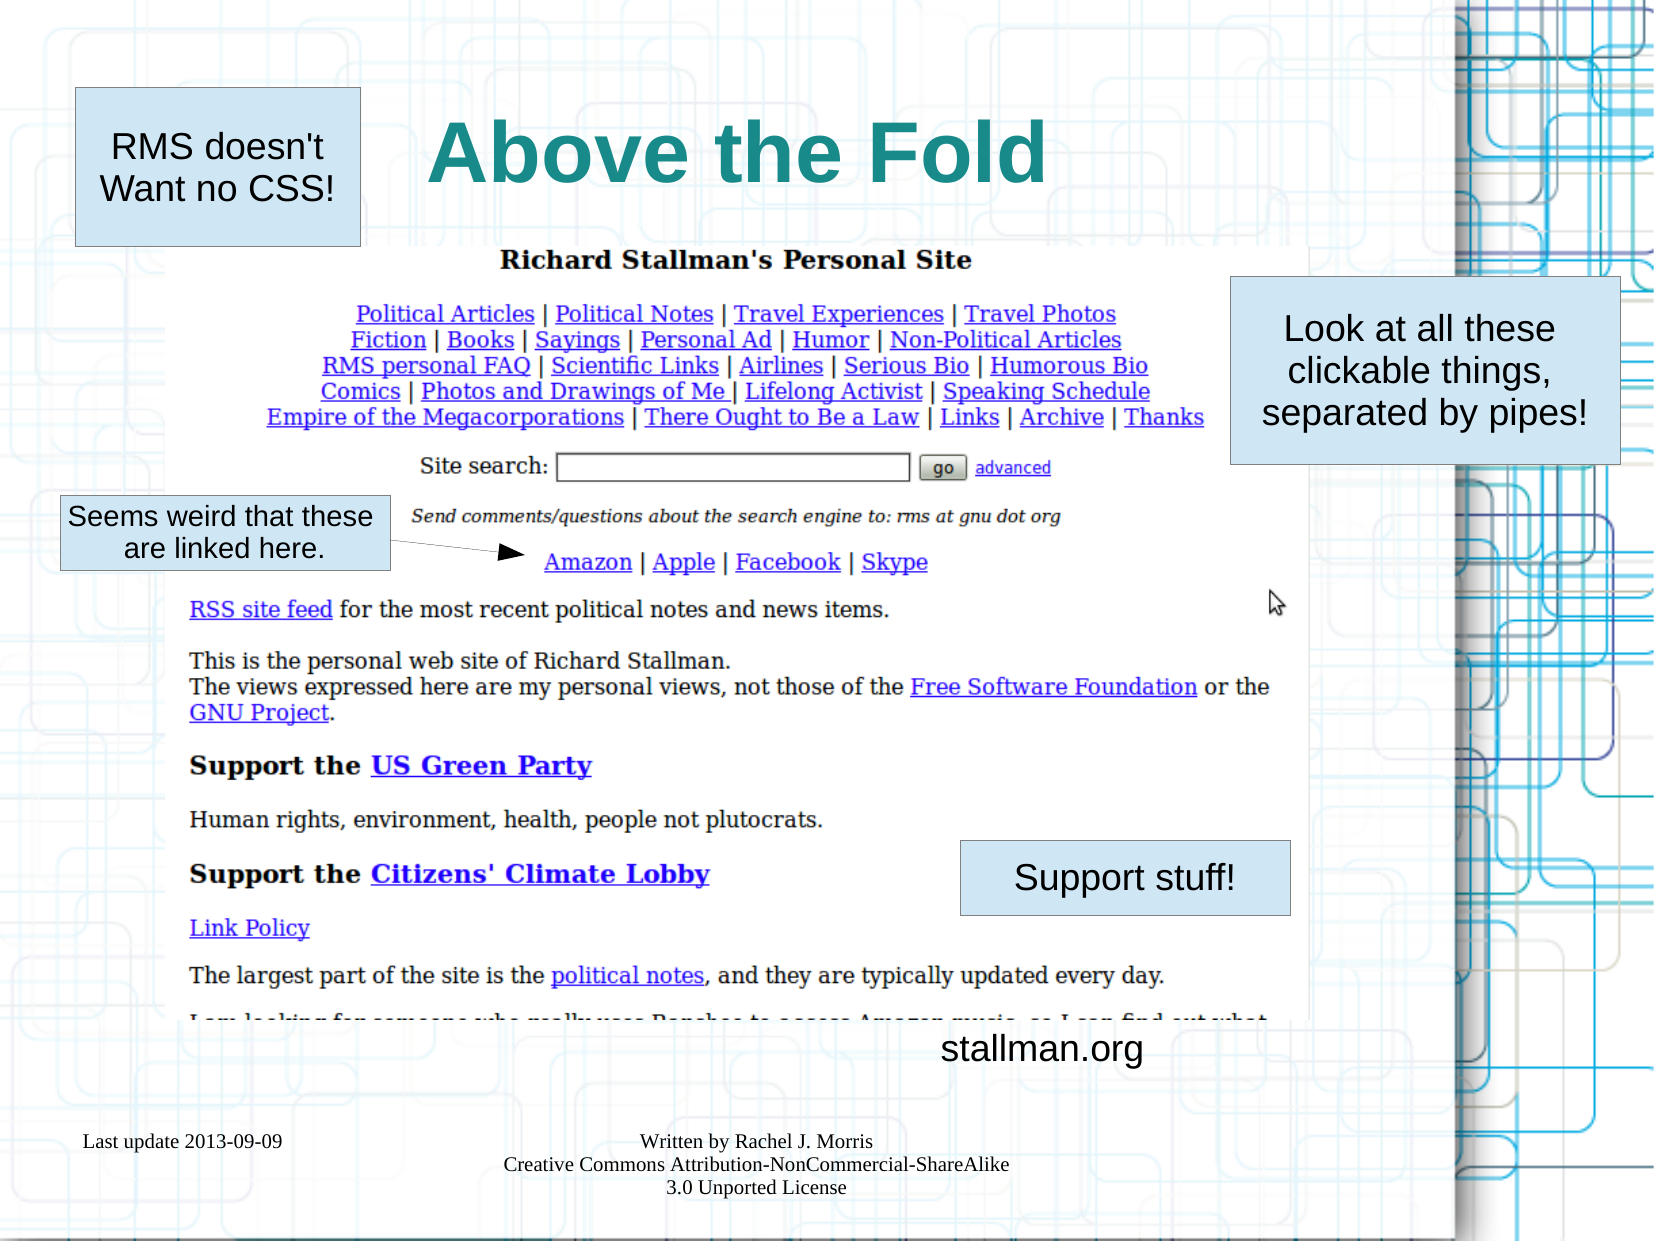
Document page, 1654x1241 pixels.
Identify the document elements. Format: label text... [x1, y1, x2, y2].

text_box Seems weird that these are linked here. [60, 495, 391, 571]
text_box stallman.org [885, 1020, 1201, 1077]
text_box Look at all these clickable things, separated by pipes! [1230, 276, 1621, 465]
text_box RMS doesn't Want no CSS! [75, 87, 361, 247]
text_box Support stuff! [960, 840, 1291, 916]
title Above the Fold [59, 49, 1418, 257]
picture [0, 0, 1654, 1241]
